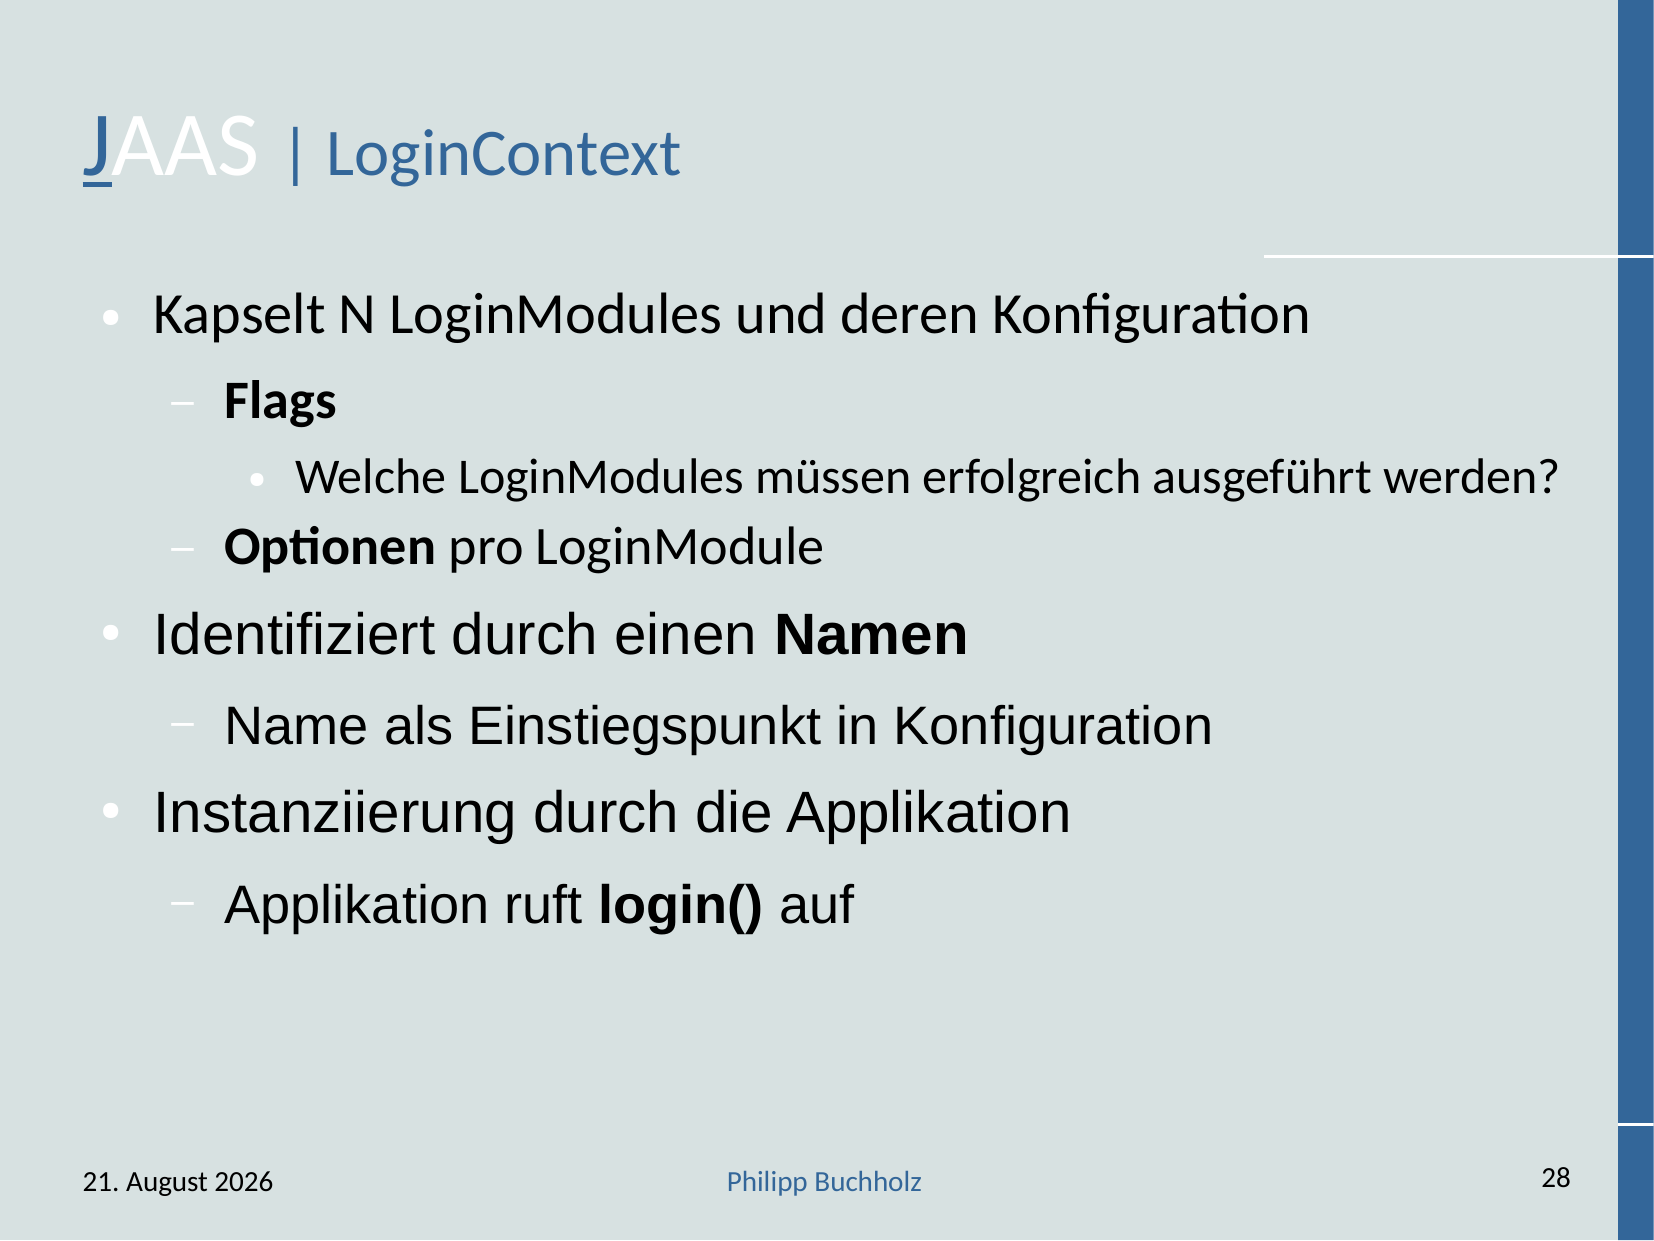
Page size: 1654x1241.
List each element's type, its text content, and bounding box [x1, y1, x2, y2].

list Kapselt N LoginModules und deren Konfiguration Flags Welche LoginModules müssen erfolgreich ausgeführt werden? Optionen pro LoginModule Identifiziert durch einen Namen Name als Einstiegspunkt in Konfiguration Instanziierung durch die Applikation Applikation ruft login() auf [82, 290, 1571, 1109]
title JAAS | LoginContext [82, 40, 1571, 266]
